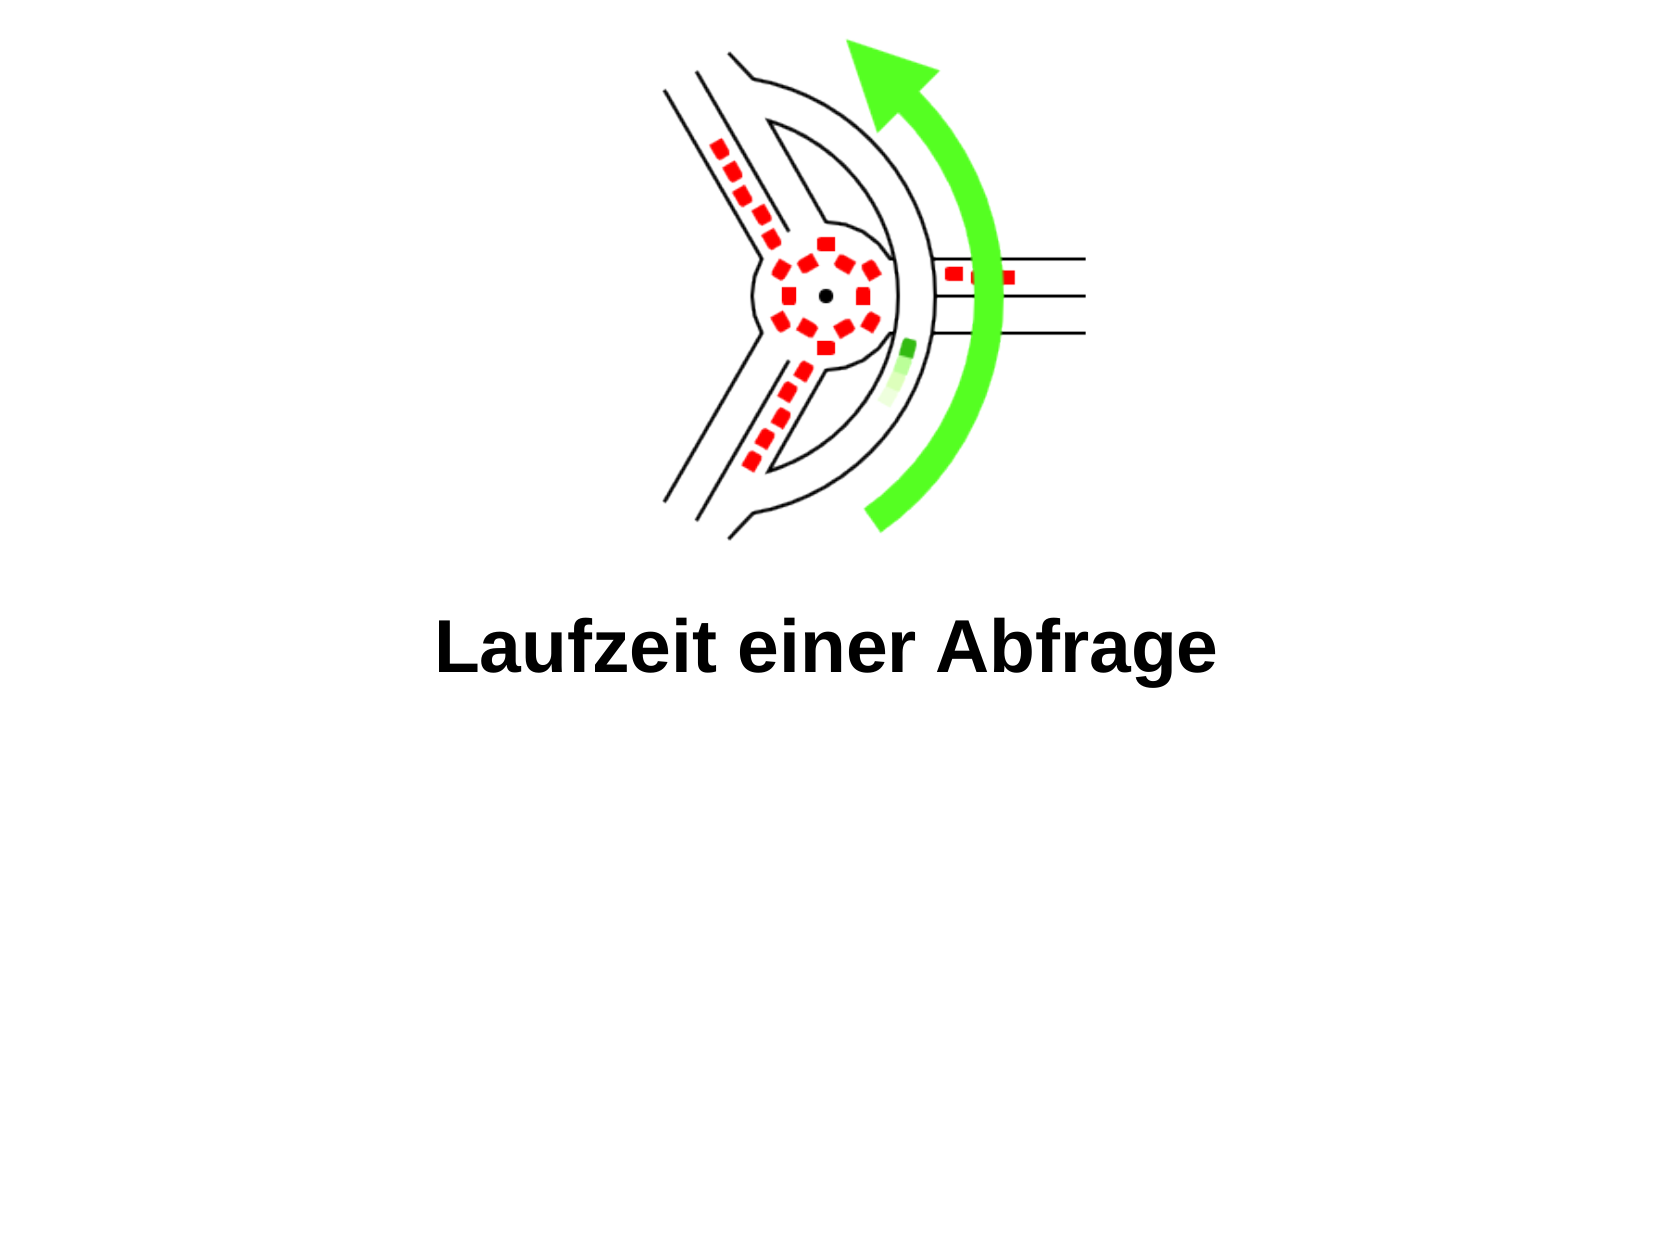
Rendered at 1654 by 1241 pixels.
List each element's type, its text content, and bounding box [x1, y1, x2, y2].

text_box Laufzeit einer Abfrage [419, 597, 1234, 697]
picture [567, 37, 1086, 556]
